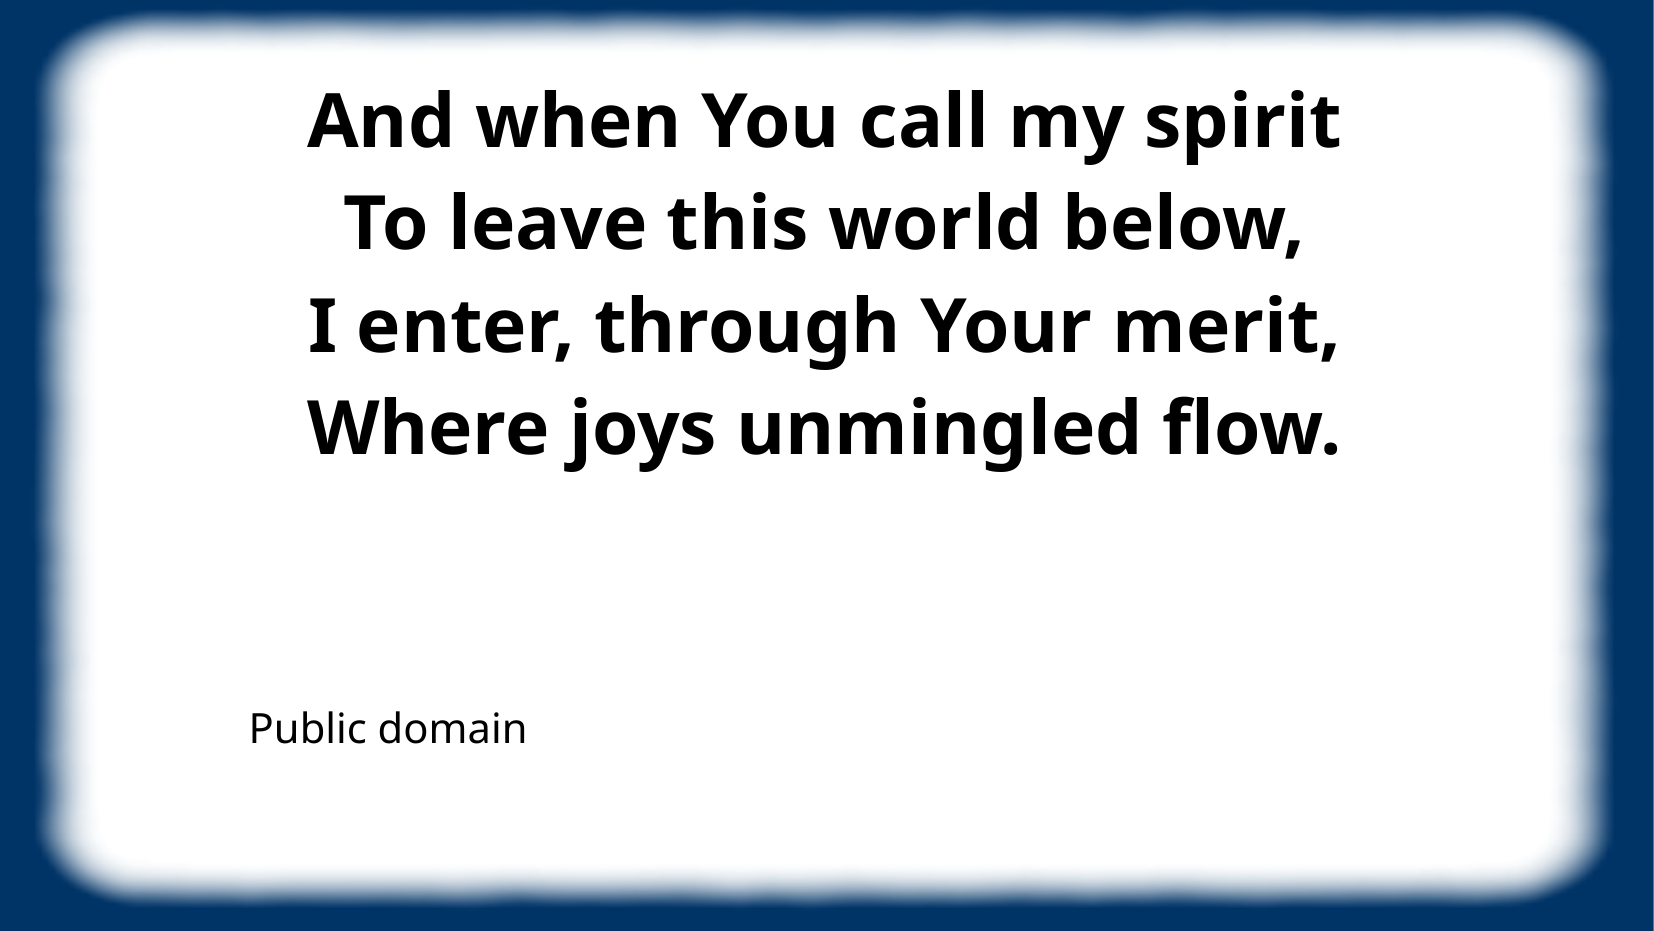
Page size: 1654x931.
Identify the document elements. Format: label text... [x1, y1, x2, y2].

picture [0, 0, 1654, 931]
text_box And when You call my spirit To leave this world below, I enter, through Your merit, Where joys unmingled flow. Public domain [105, 60, 1546, 746]
